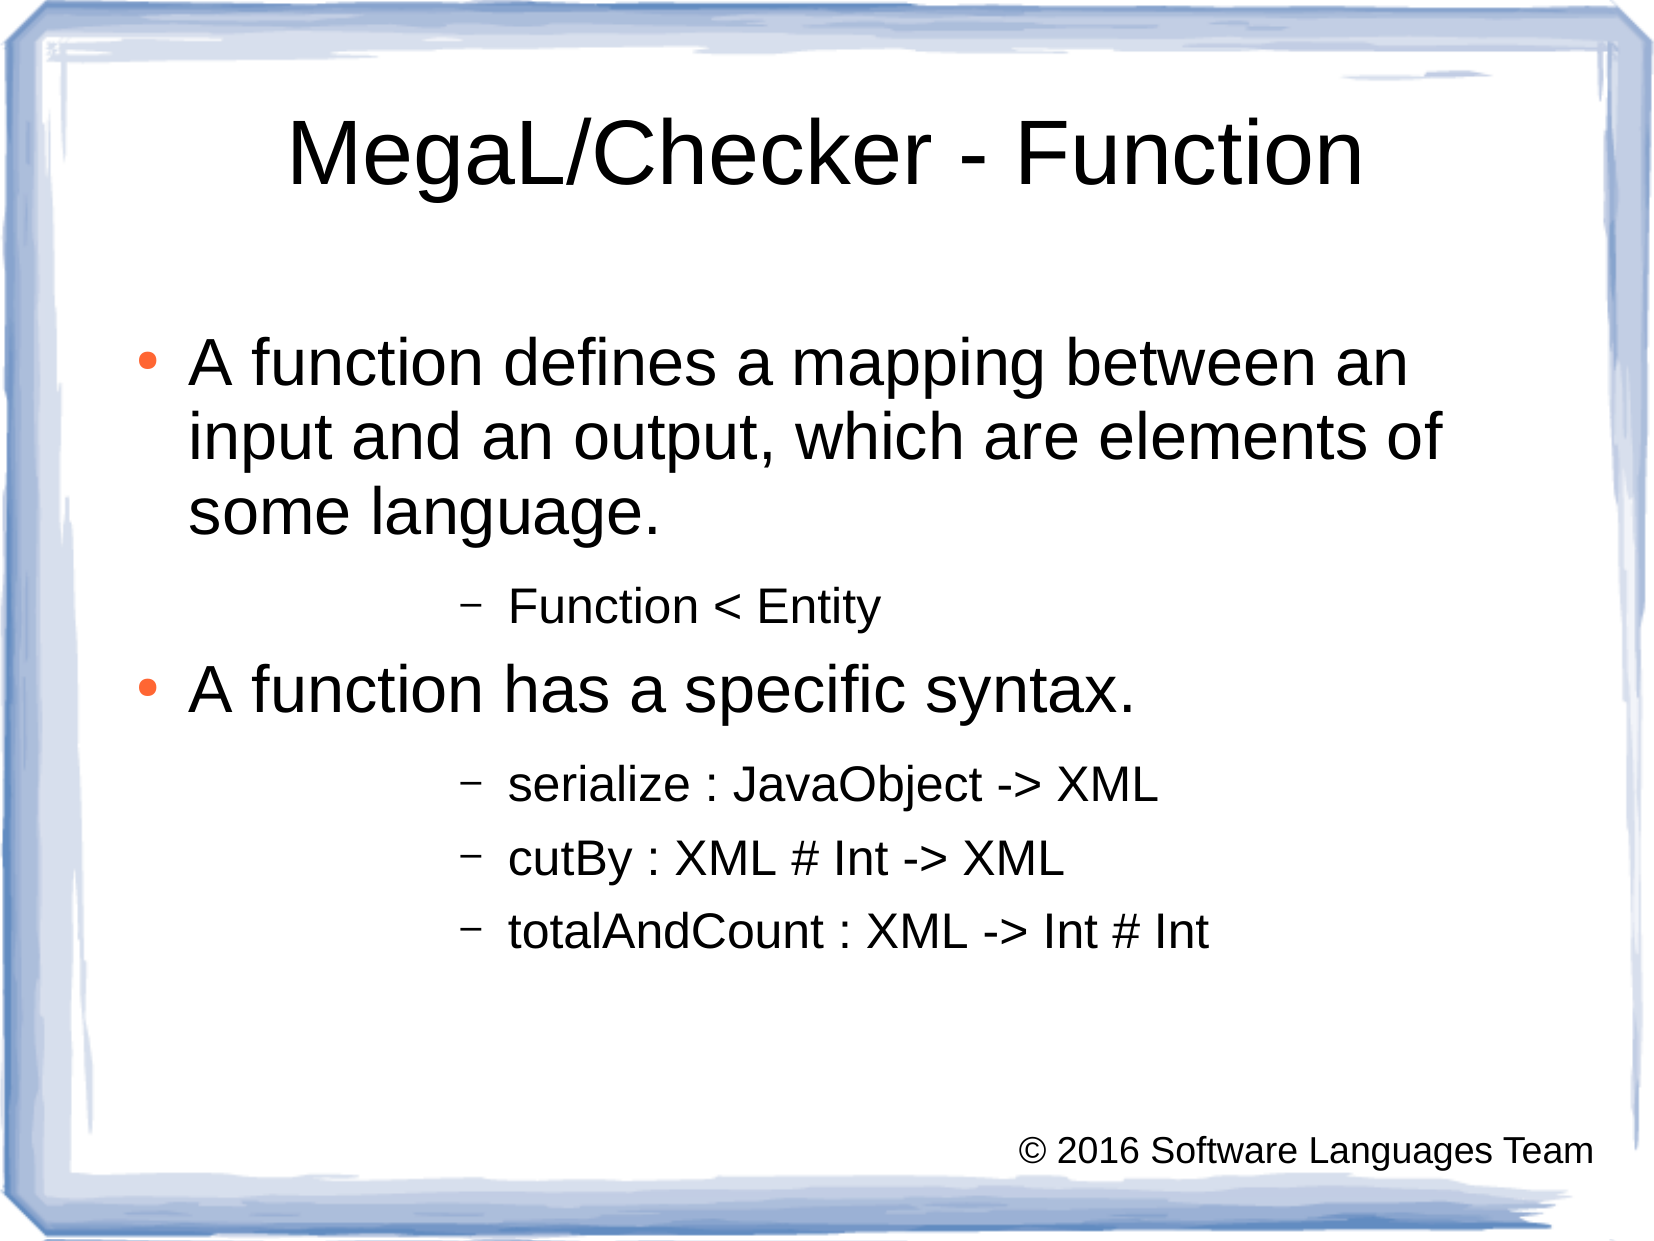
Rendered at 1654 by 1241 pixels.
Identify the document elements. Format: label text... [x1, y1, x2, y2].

picture [0, 0, 1654, 1241]
title MegaL/Checker - Function [82, 49, 1571, 257]
list A function defines a mapping between an input and an output, which are elements of some language. Function < Entity A function has a specific syntax. serialize : JavaObject -> XML cutBy : XML # Int -> XML totalAndCount : XML -> Int # Int [118, 324, 1571, 1004]
text_box © 2016 Software Languages Team [1003, 1122, 1625, 1182]
